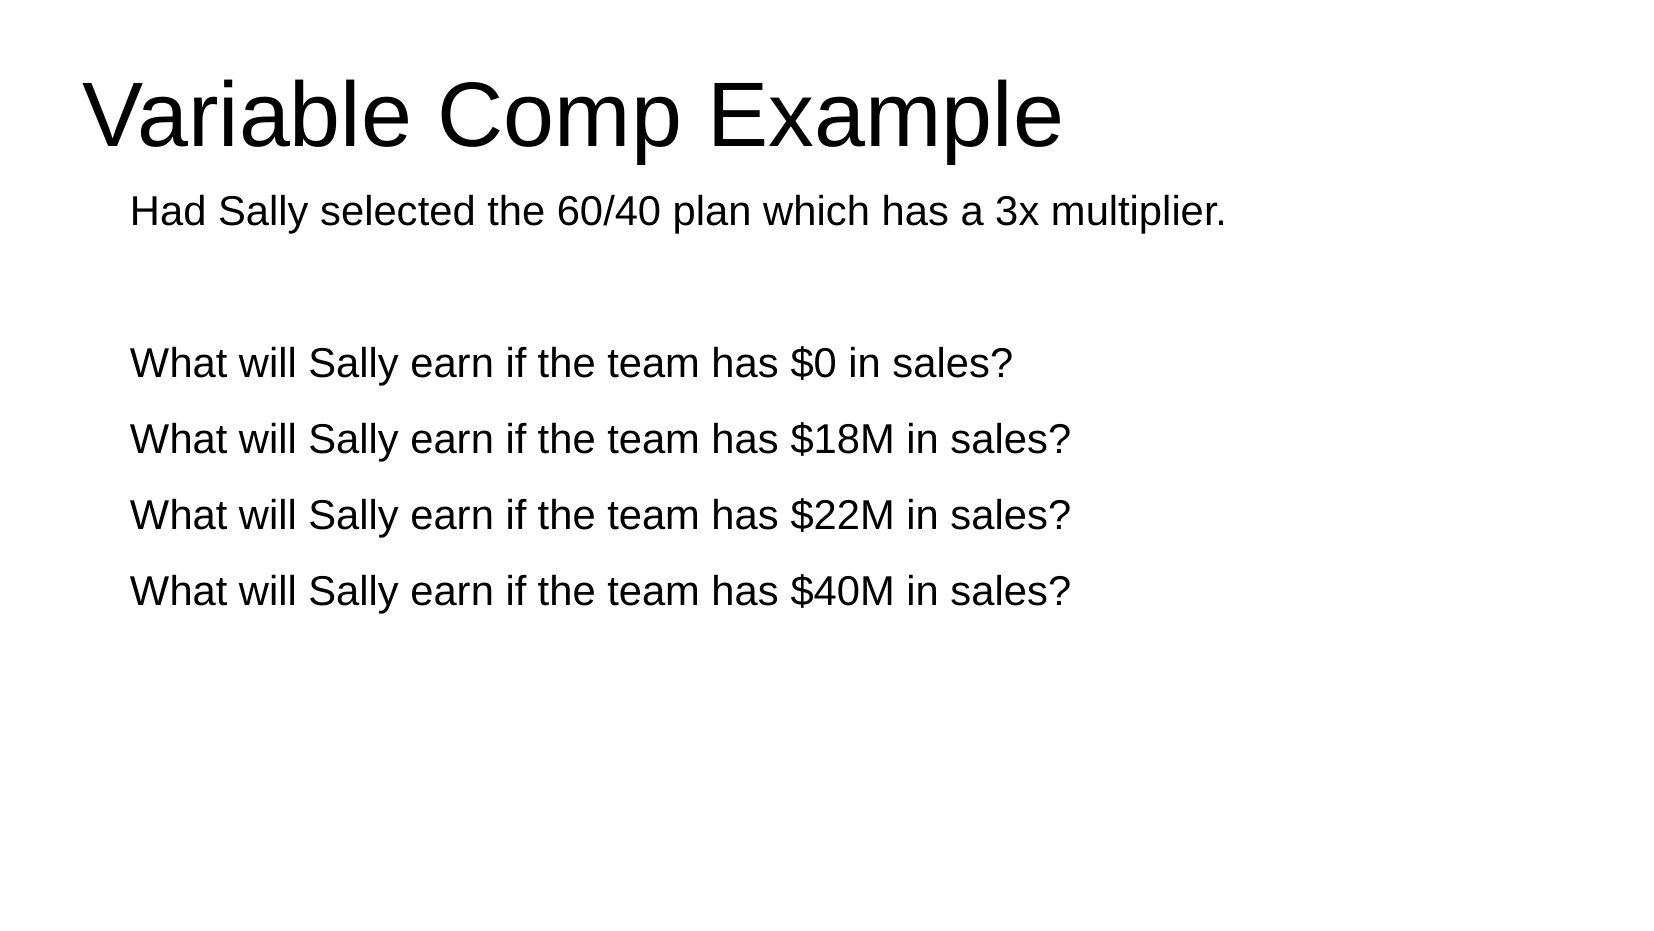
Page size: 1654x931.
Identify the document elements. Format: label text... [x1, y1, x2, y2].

list Had Sally selected the 60/40 plan which has a 3x multiplier. What will Sally earn if the team has $0 in sales? What will Sally earn if the team has $18M in sales? What will Sally earn if the team has $22M in sales? What will Sally earn if the team has $40M in sales? [129, 187, 1501, 768]
title Variable Comp Example [82, 37, 1571, 193]
